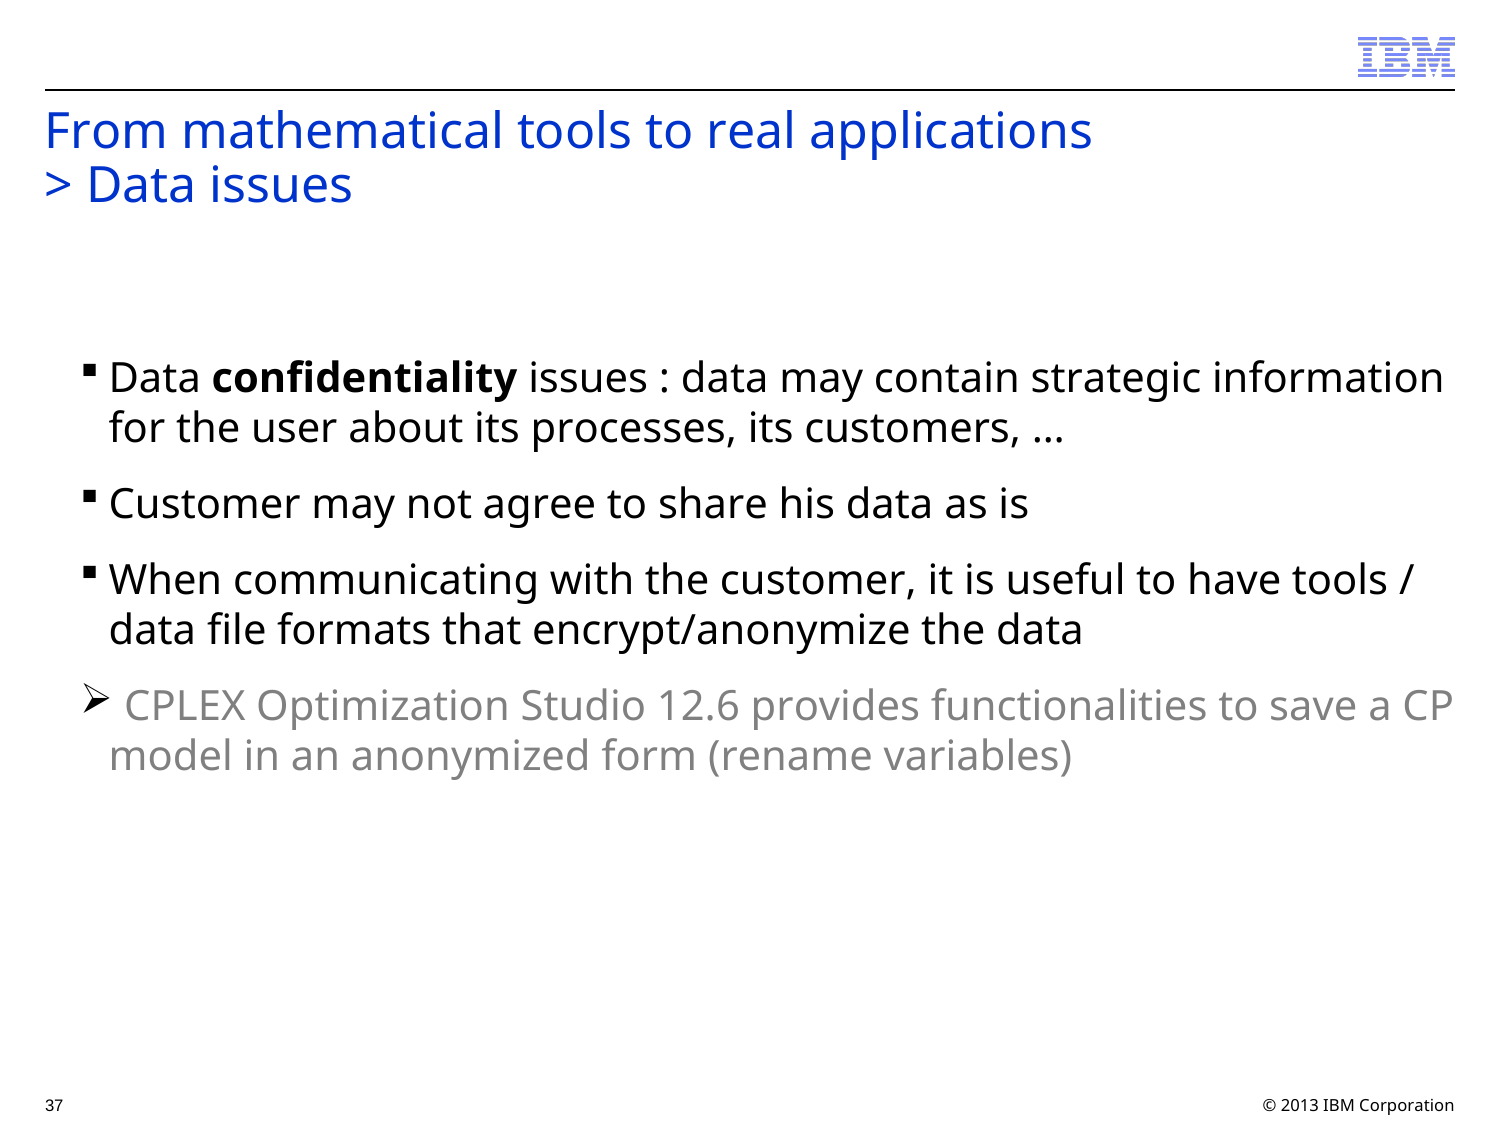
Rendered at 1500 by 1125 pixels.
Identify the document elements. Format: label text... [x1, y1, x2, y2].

picture [1358, 37, 1455, 77]
list [29, 307, 1455, 1000]
title From mathematical tools to real applications > Data issues [29, 97, 1455, 279]
text_box Data confidentiality issues : data may contain strategic information for the user about its processes, its customers, … Customer may not agree to share his data as is When communicating with the customer, it is useful to have tools / data file formats that encrypt/anonymize the data CPLEX Optimization Studio 12.6 provides functionalities to save a CP model in an anonymized form (rename variables) [65, 342, 1491, 1035]
